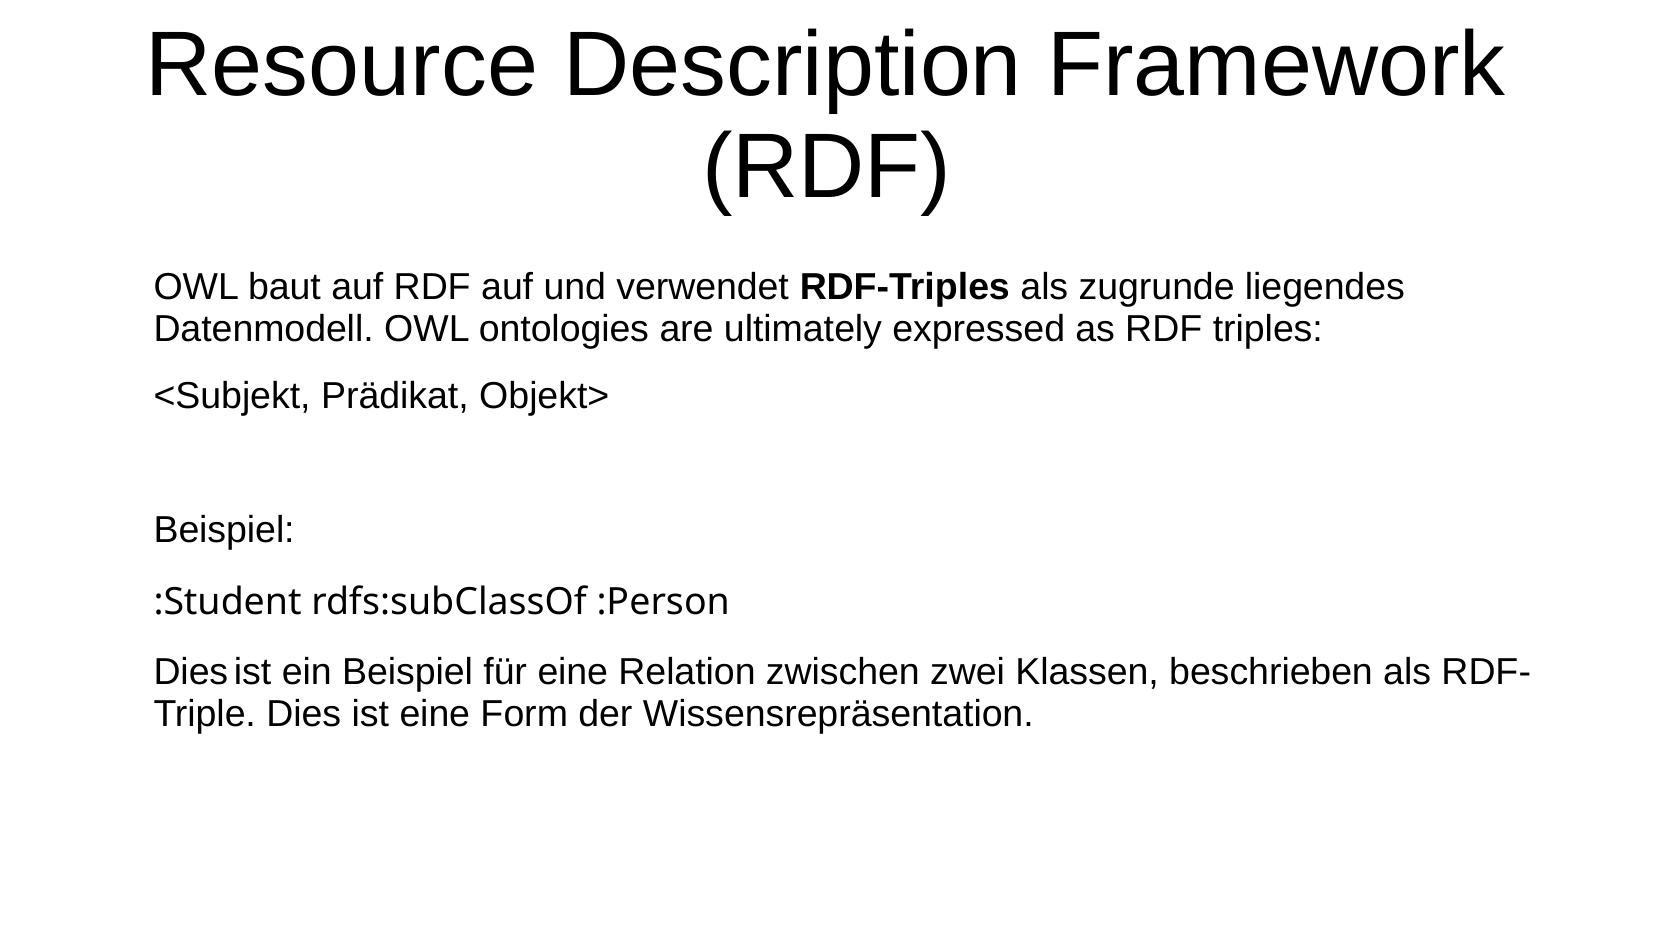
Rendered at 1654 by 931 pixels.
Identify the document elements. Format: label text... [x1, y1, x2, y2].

title Resource Description Framework (RDF) [82, 12, 1571, 217]
list OWL baut auf RDF auf und verwendet RDF-Triples als zugrunde liegendes Datenmodell. OWL ontologies are ultimately expressed as RDF triples: <Subjekt, Prädikat, Objekt> Beispiel: :Student rdfs:subClassOf :Person Dies ist ein Beispiel für eine Relation zwischen zwei Klassen, beschrieben als RDF-Triple. Dies ist eine Form der Wissensrepräsentation. [82, 217, 1571, 758]
